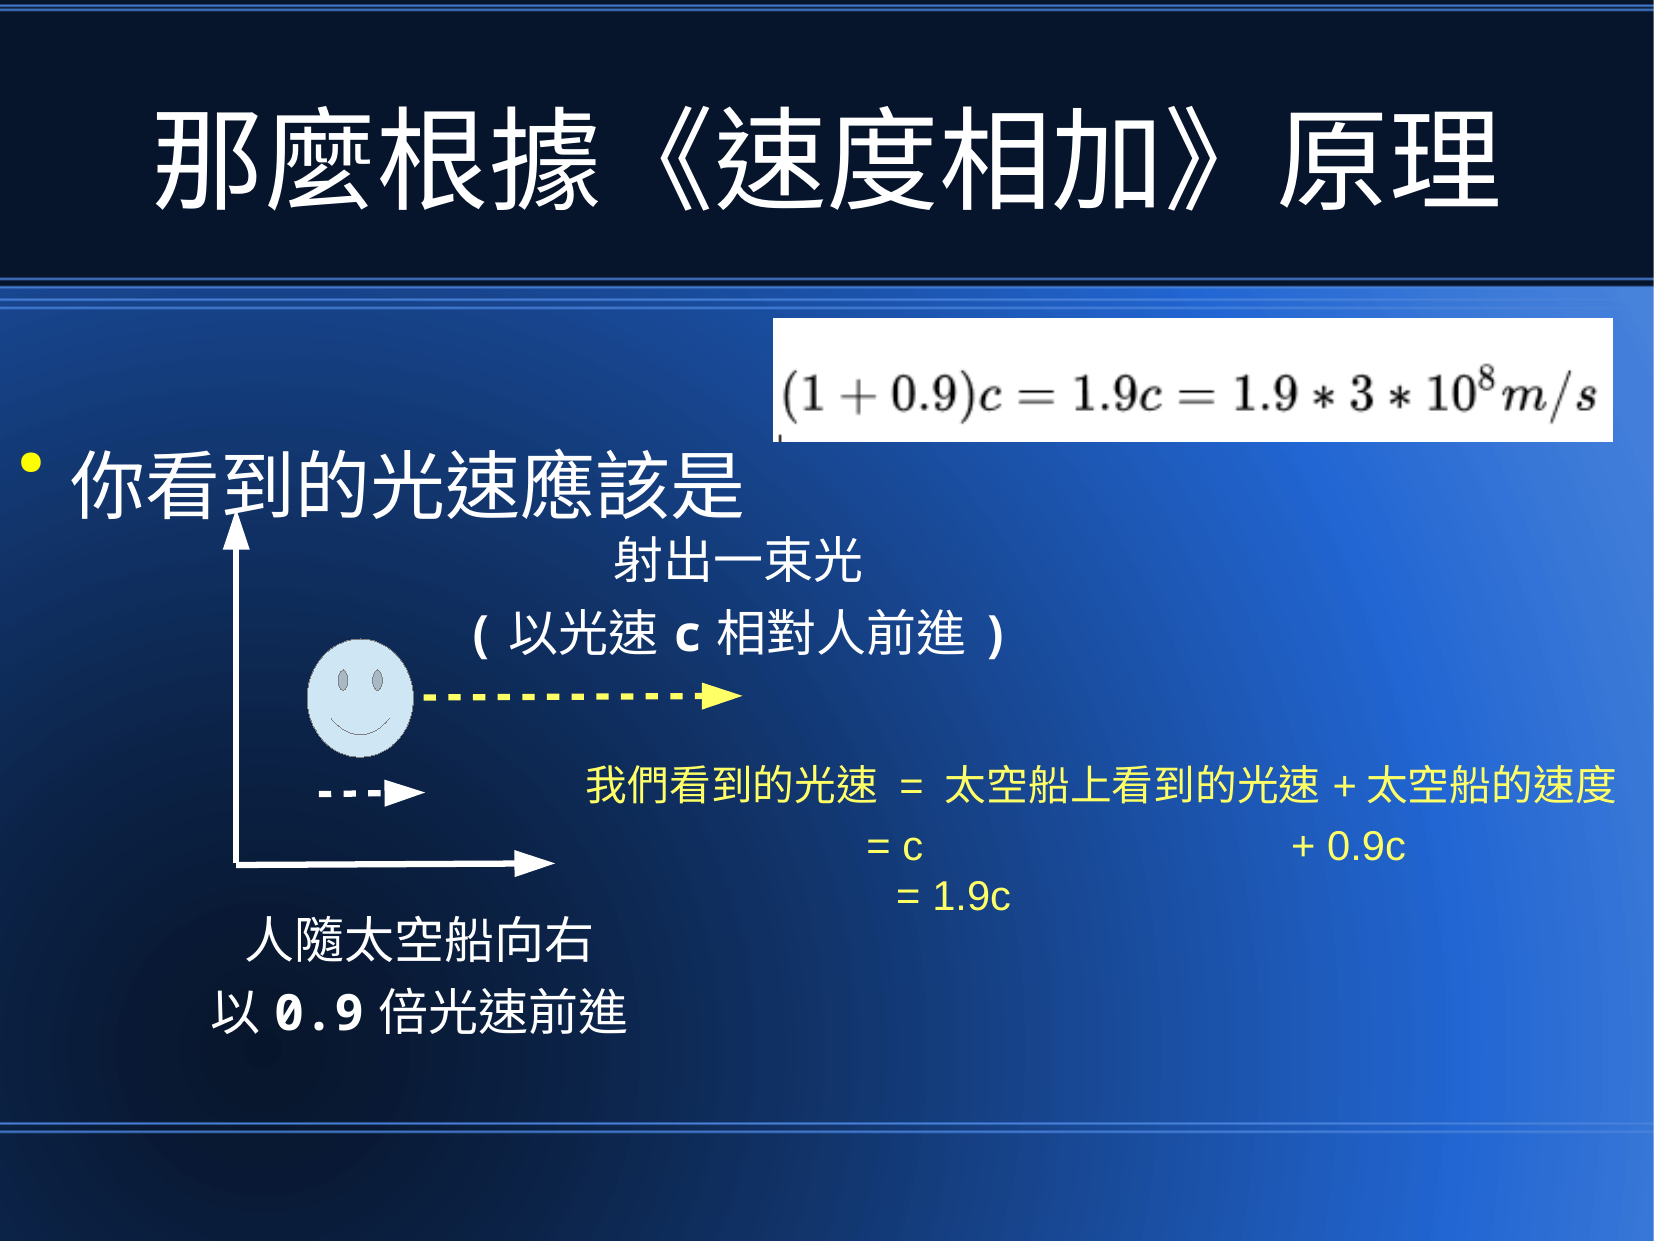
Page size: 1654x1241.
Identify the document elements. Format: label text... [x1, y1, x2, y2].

text_box [307, 638, 414, 758]
text_box 人隨太空船向右 以0.9倍光速前進 [200, 882, 638, 1063]
text_box 射出一束光 (以光速c相對人前進) [437, 503, 1040, 684]
title 那麼根據《速度相加》原理 [82, 49, 1571, 257]
picture [0, 0, 1654, 1241]
list 你看到的光速應該是 [0, 301, 1489, 1241]
text_box 我們看到的光速 = 太空船上看到的光速+太空船的速度 = c + 0.9c = 1.9c [571, 744, 1630, 911]
